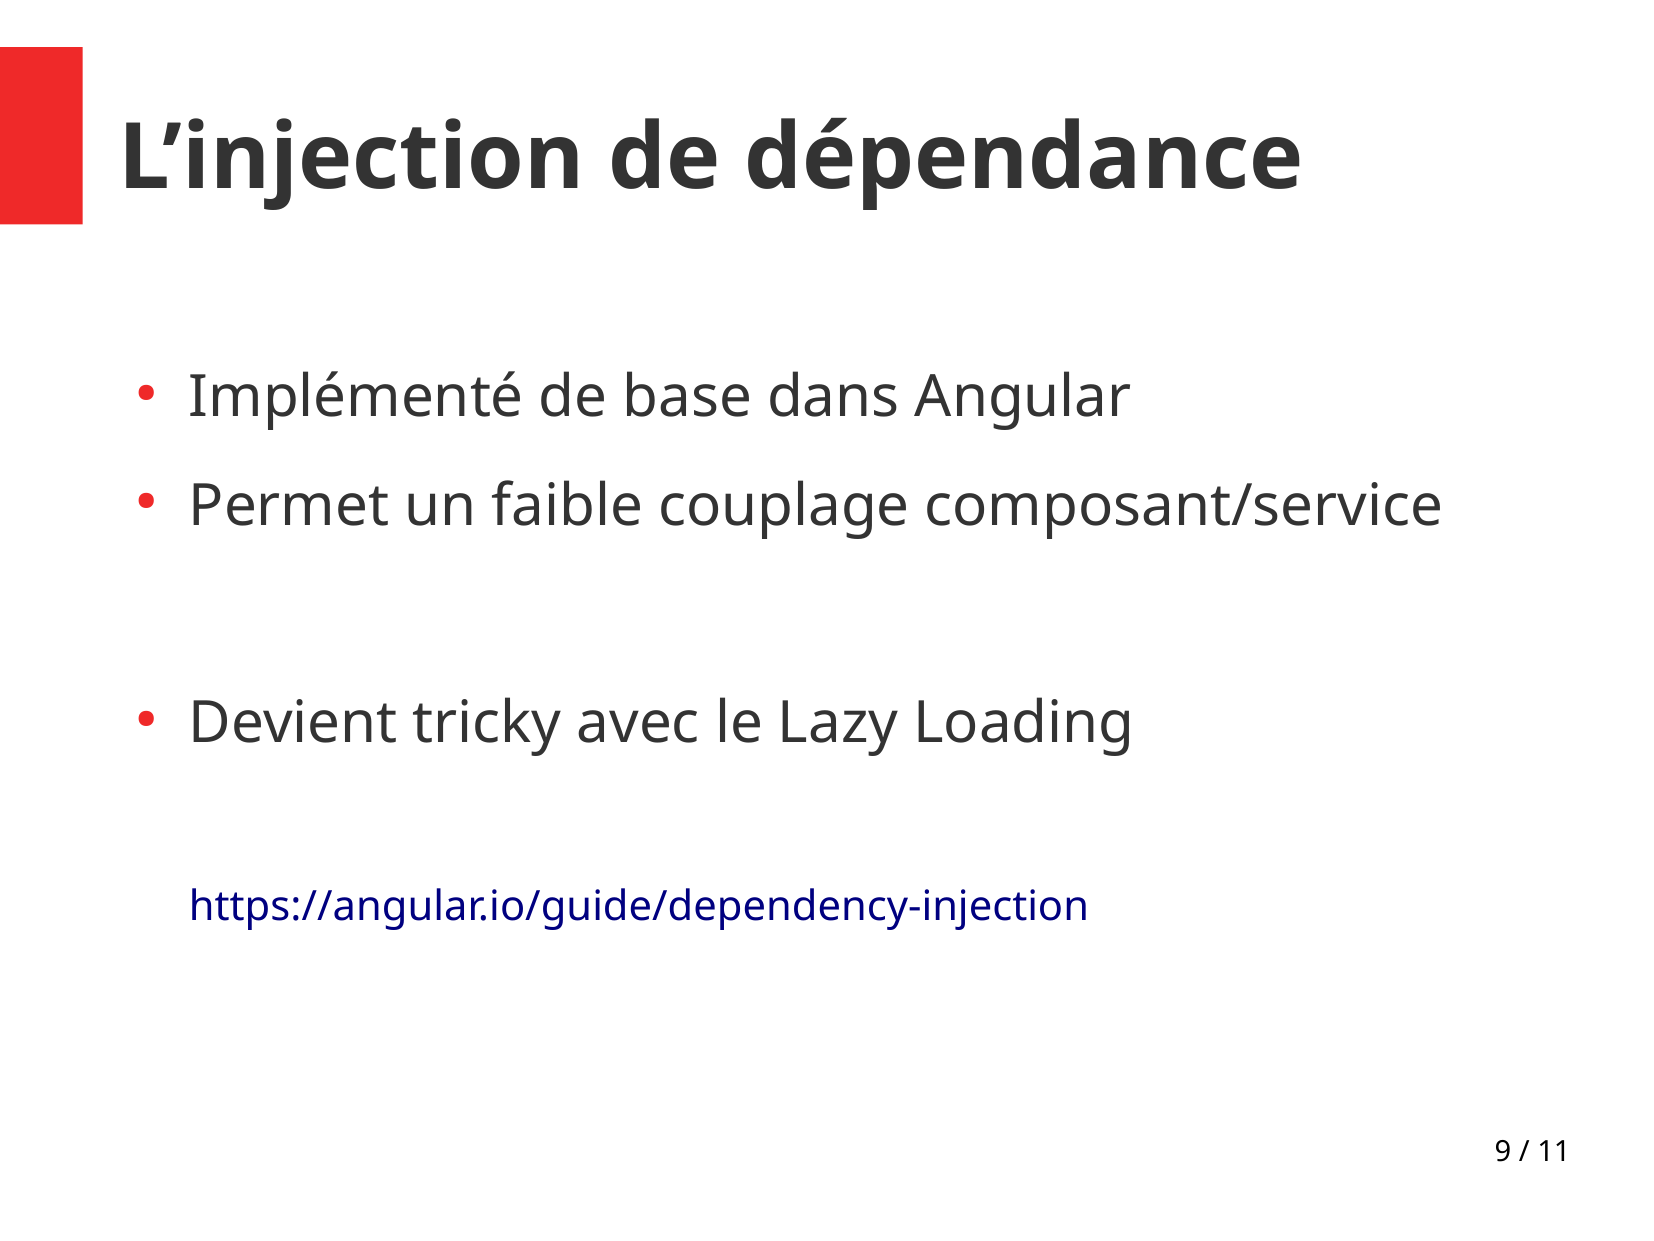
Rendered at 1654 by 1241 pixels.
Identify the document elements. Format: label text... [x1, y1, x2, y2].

list Implémenté de base dans Angular Permet un faible couplage composant/service Devient tricky avec le Lazy Loading https://angular.io/guide/dependency-injection [118, 354, 1536, 1074]
title L’injection de dépendance [118, 49, 1571, 257]
